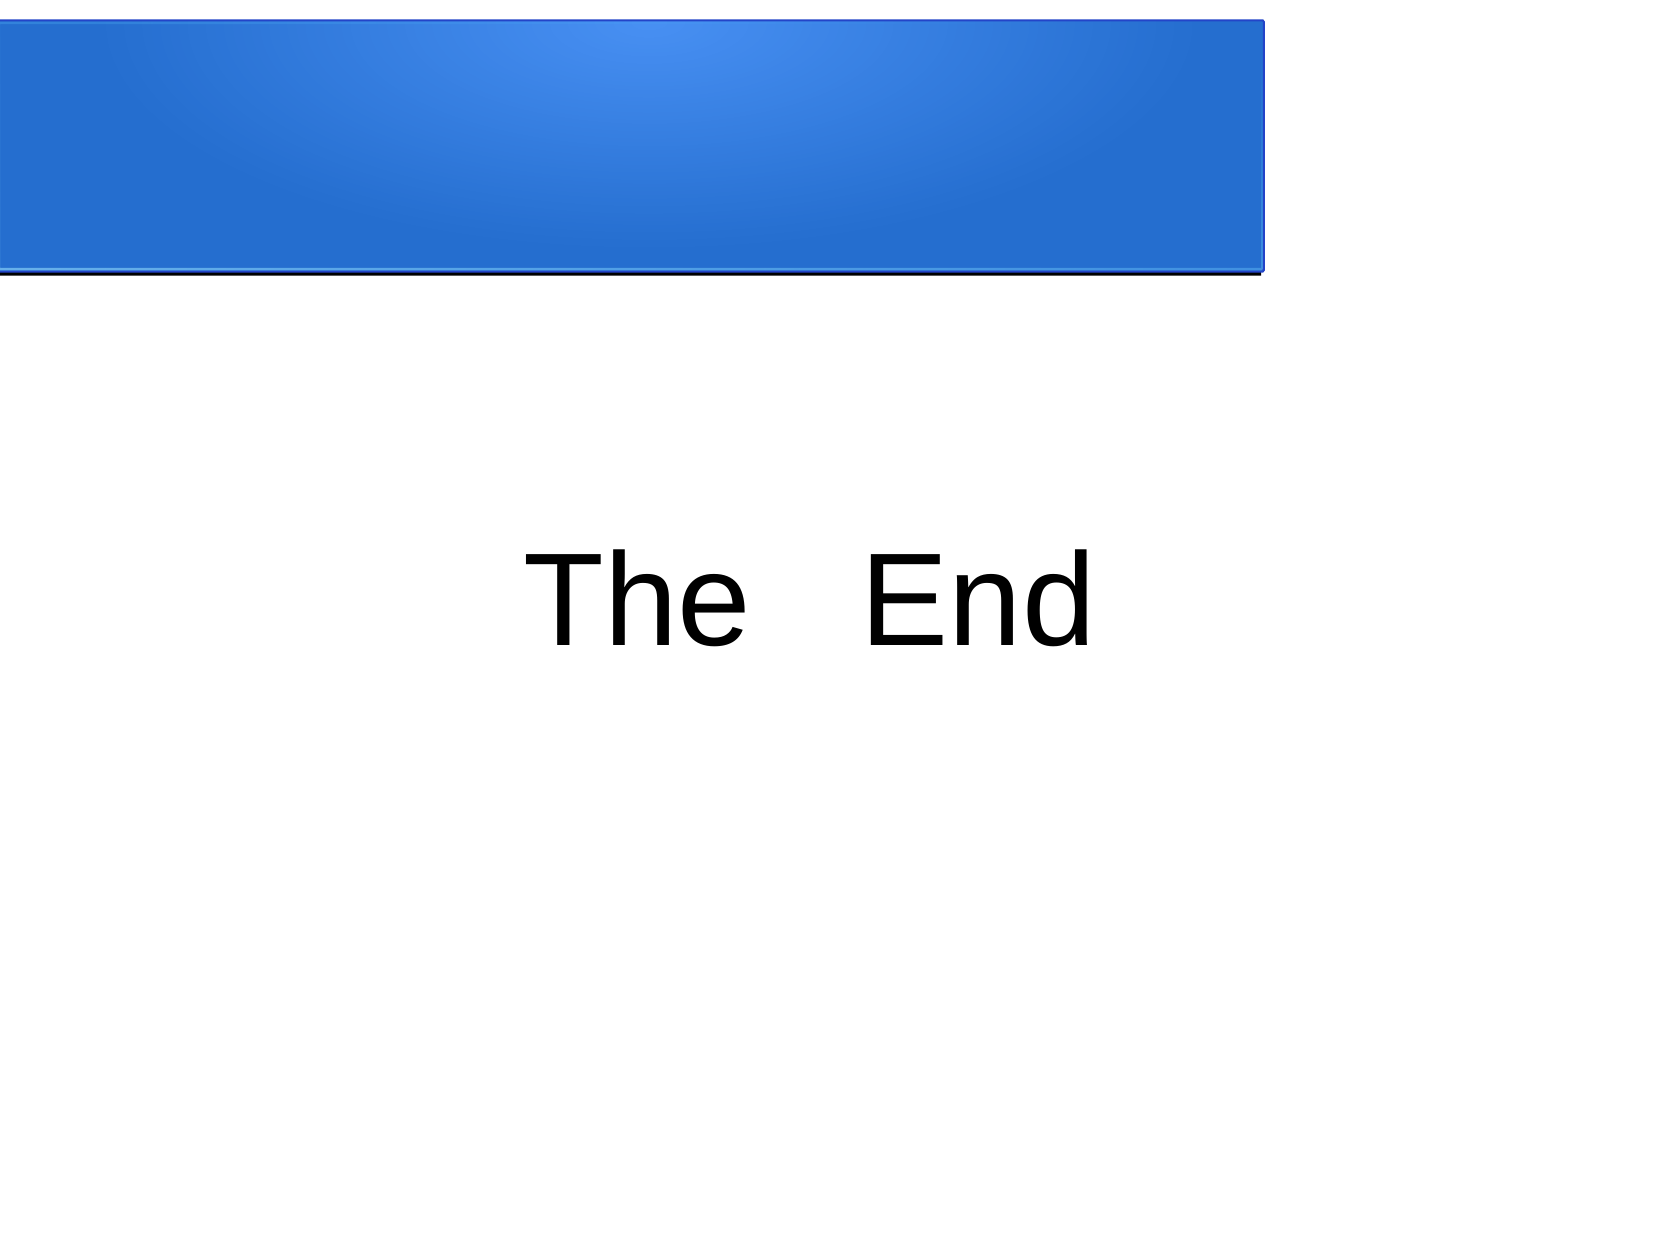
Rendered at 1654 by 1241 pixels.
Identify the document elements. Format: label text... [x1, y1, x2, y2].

title The End [226, 496, 1394, 704]
